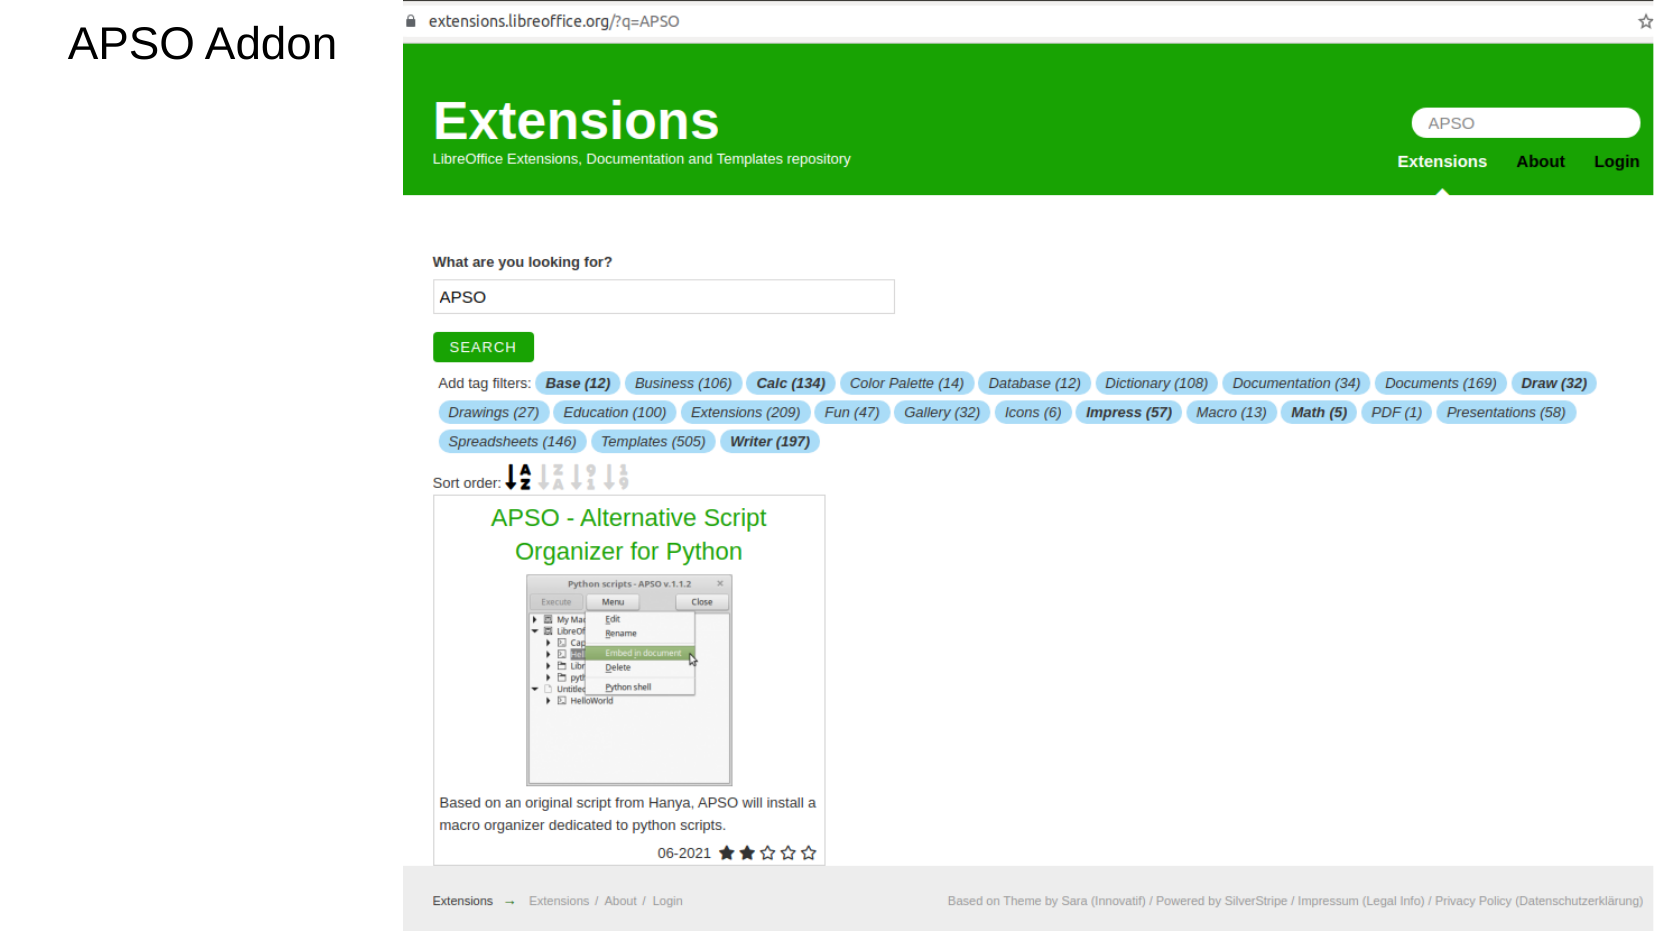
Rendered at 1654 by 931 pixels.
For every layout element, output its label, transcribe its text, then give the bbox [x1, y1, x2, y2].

picture [403, 0, 1654, 931]
subtitle APSO Addon [67, 17, 403, 82]
